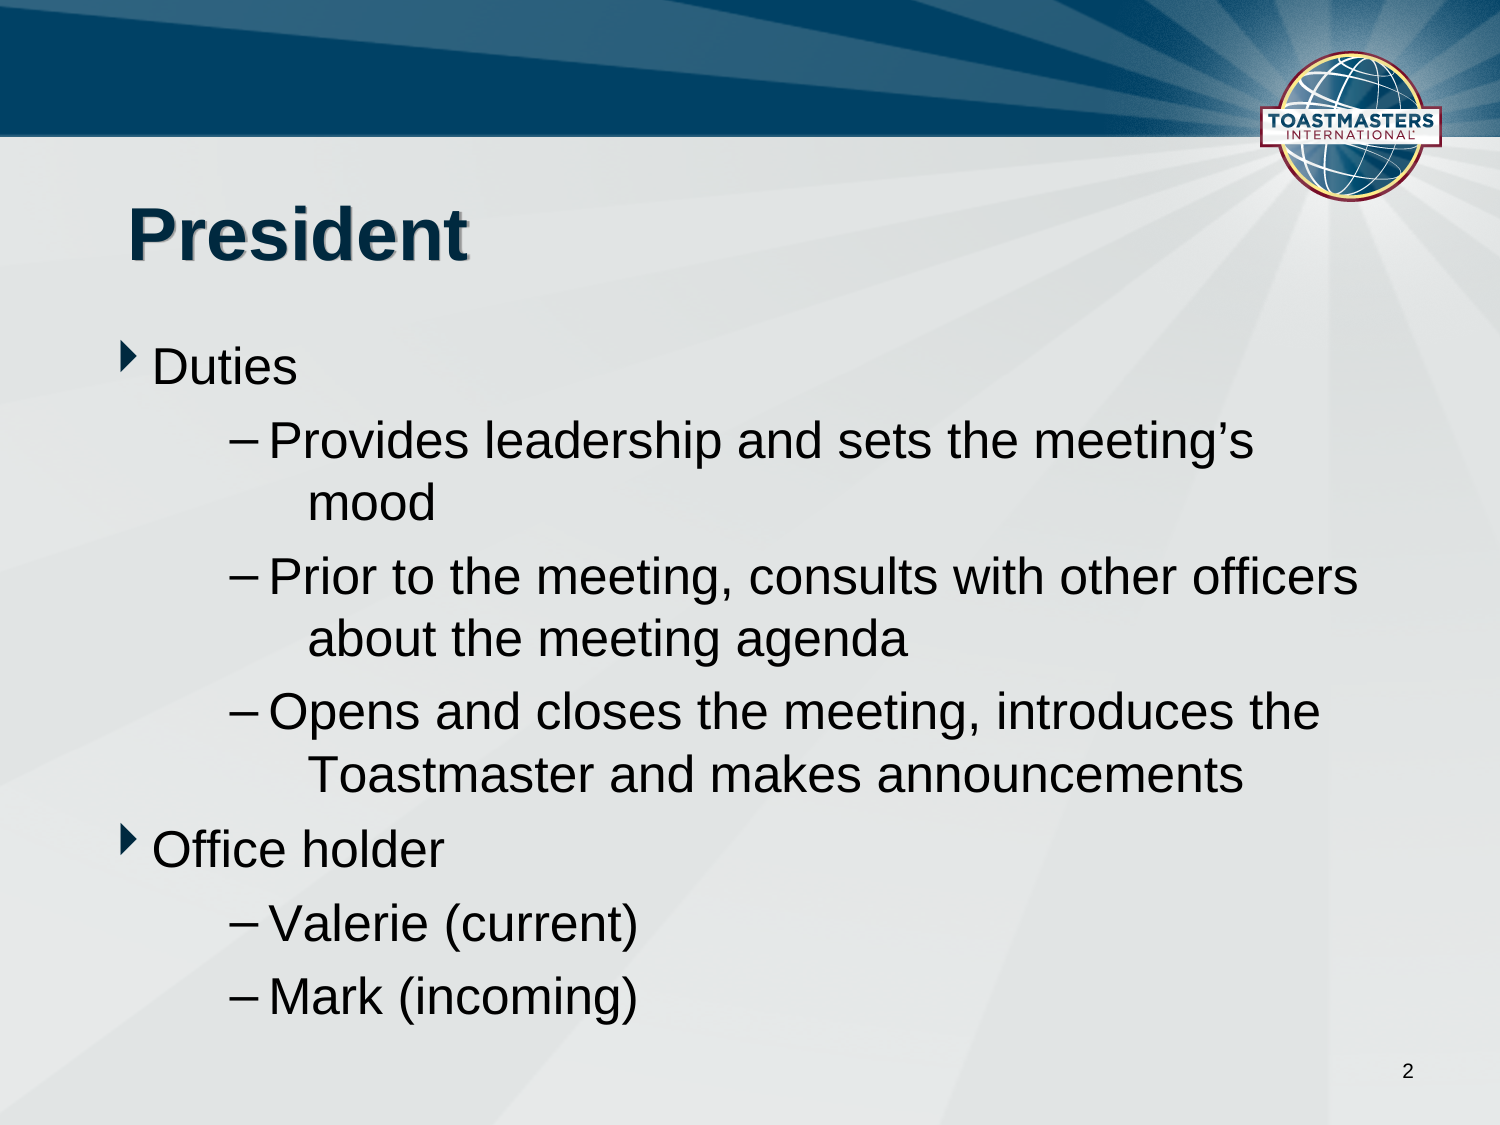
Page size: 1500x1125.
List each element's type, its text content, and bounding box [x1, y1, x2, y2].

picture [0, 0, 1500, 1125]
text_box 2 [1387, 1050, 1428, 1091]
title President [112, 149, 1388, 325]
list Duties Provides leadership and sets the meeting’s mood Prior to the meeting, consults with other officers about the meeting agenda Opens and closes the meeting, introduces the Toastmaster and makes announcements Office holder Valerie (current) Mark (incoming) [90, 324, 1411, 1038]
